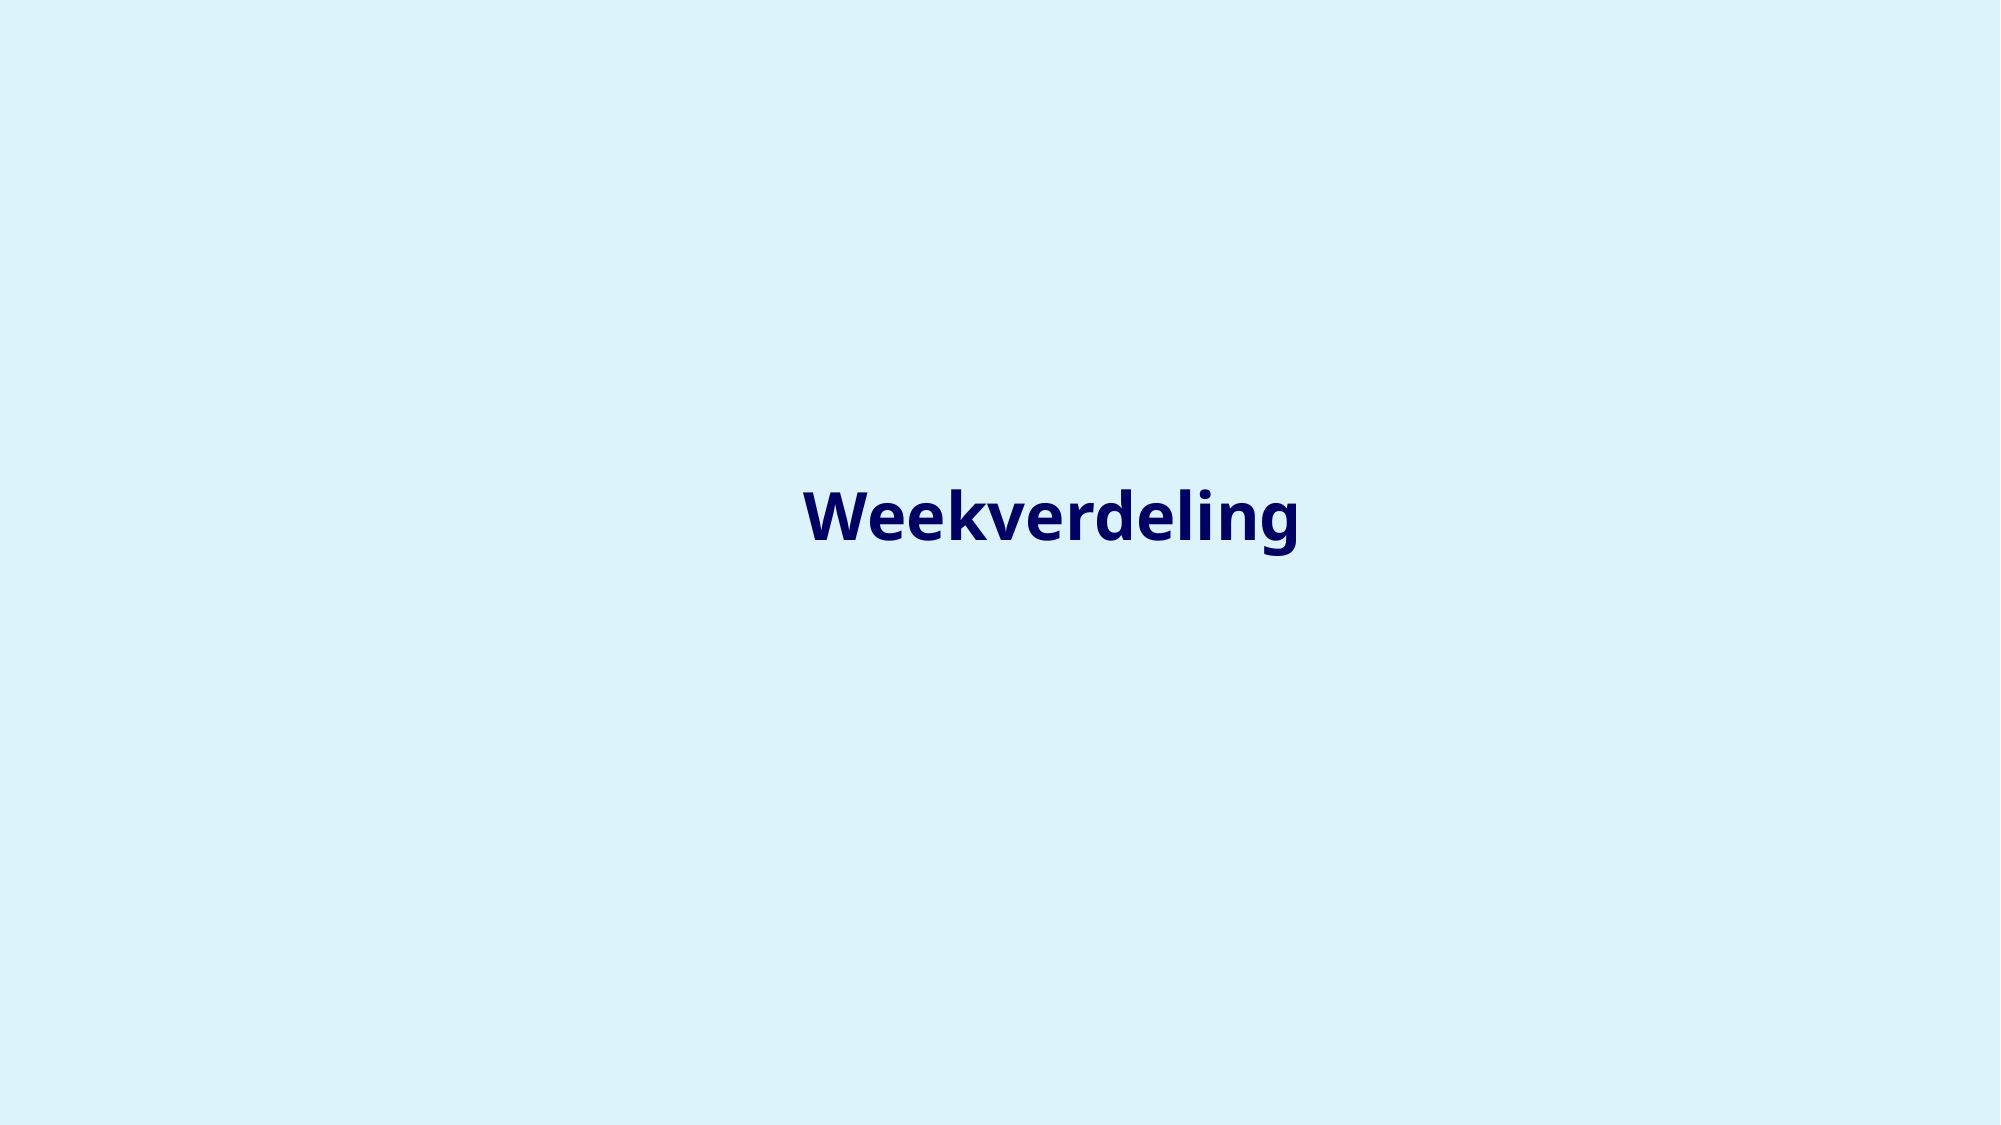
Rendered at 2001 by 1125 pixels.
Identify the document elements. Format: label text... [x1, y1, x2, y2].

text_box Weekverdeling [429, 466, 1677, 563]
